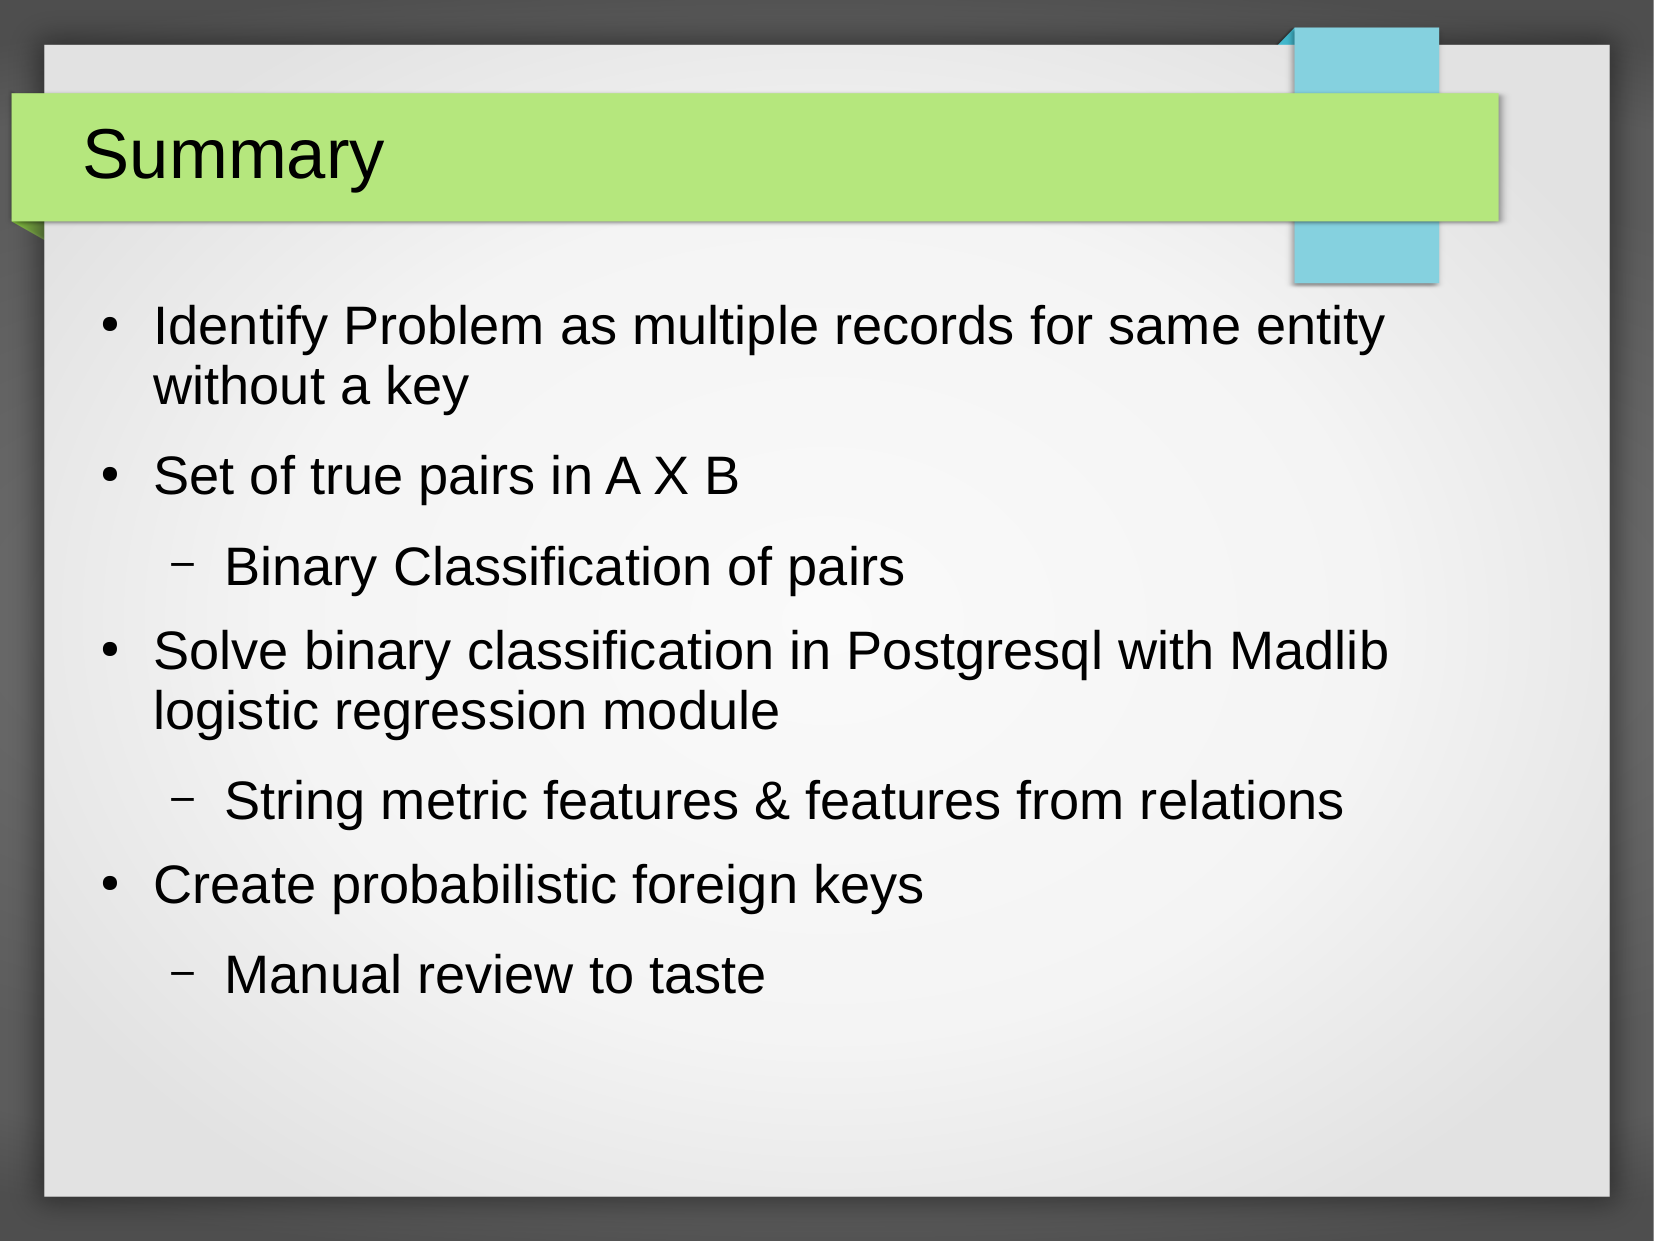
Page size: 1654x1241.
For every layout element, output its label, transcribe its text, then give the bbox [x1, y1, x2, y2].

title Summary [82, 94, 1264, 213]
list Identify Problem as multiple records for same entity without a key Set of true pairs in A X B Binary Classification of pairs Solve binary classification in Postgresql with Madlib logistic regression module String metric features & features from relations Create probabilistic foreign keys Manual review to taste [82, 295, 1571, 1015]
picture [0, 0, 1654, 1241]
